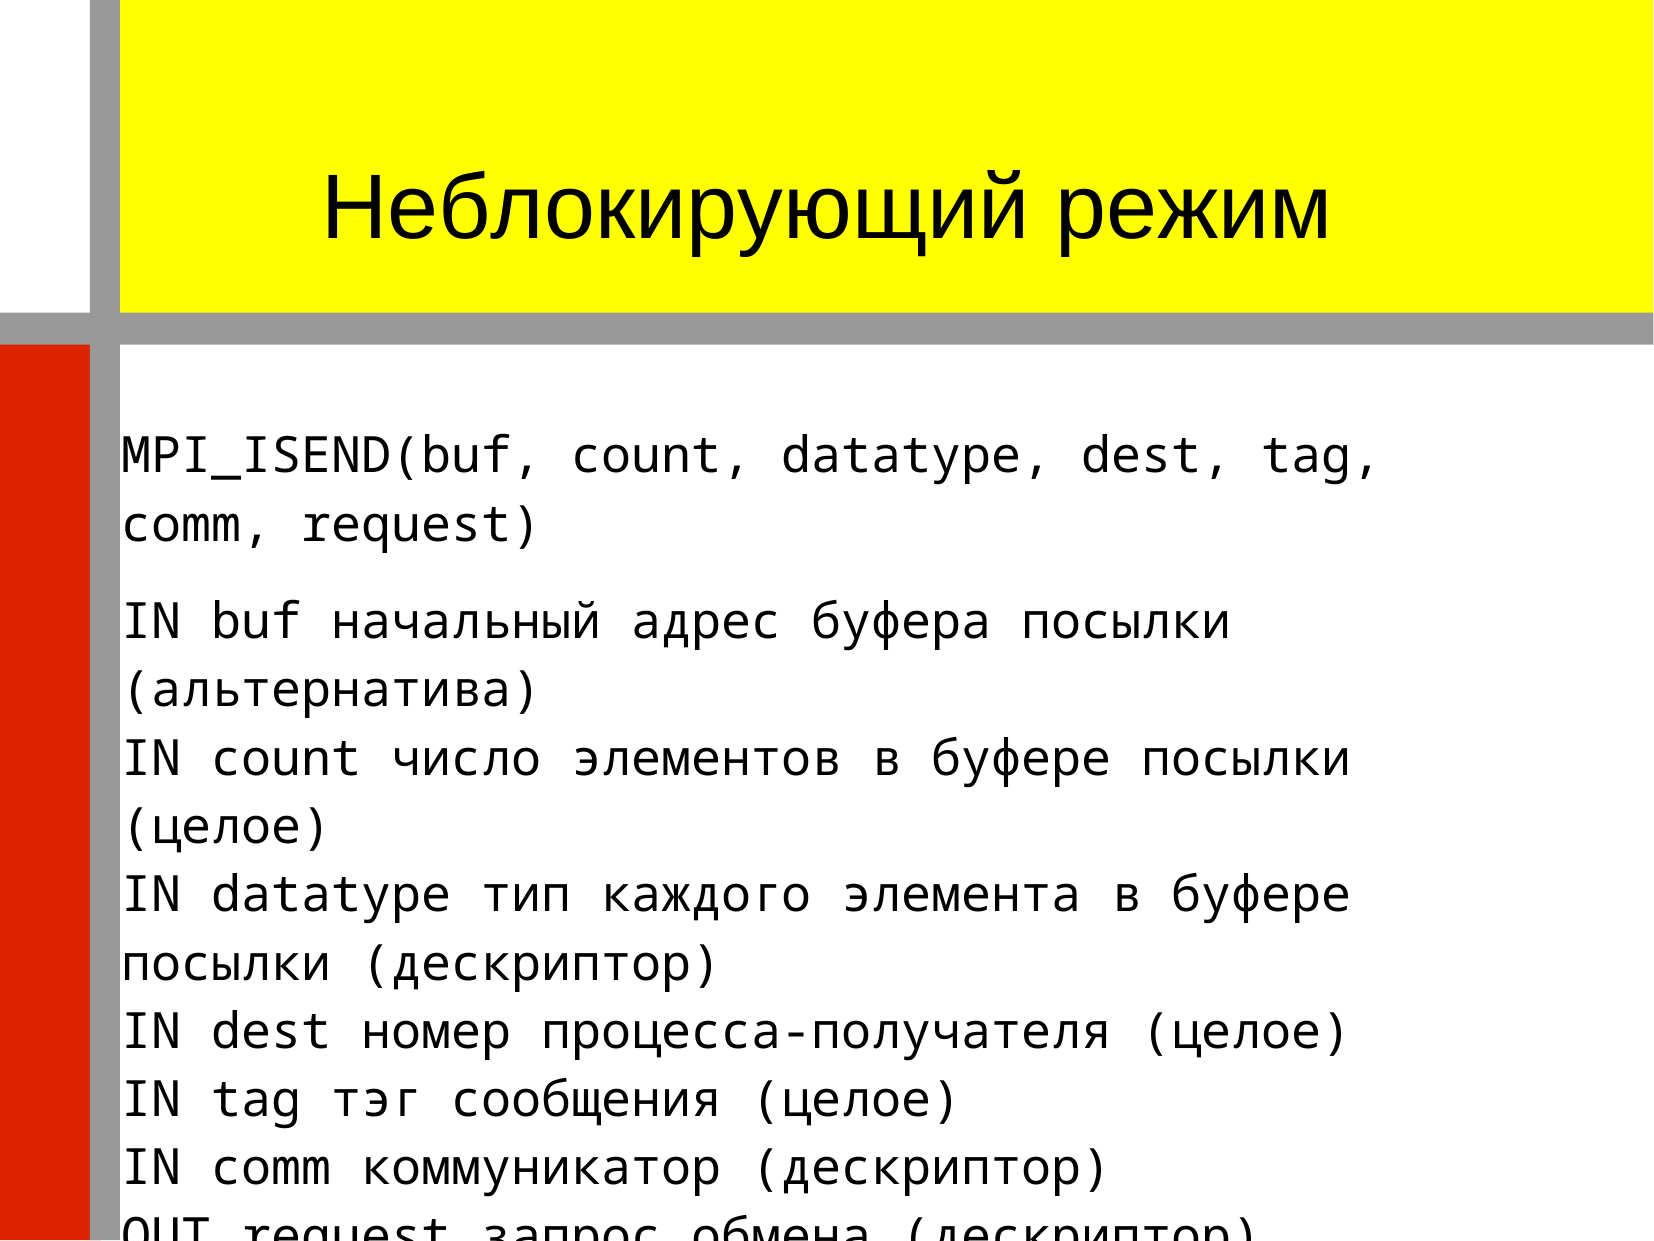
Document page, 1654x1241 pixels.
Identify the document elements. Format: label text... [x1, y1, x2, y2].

title Неблокирующий режим [121, 102, 1534, 311]
subtitle MPI_ISEND(buf, count, datatype, dest, tag, comm, request) IN buf начальный адрес буфера посылки (альтернатива) IN count число элементов в буфере посылки (целое) IN datatype тип каждого элемента в буфере посылки (дескриптор) IN dest номер процесса-получателя (целое) IN tag тэг сообщения (целое) IN comm коммуникатор (дескриптор) OUT request запрос обмена (дескриптор) [121, 390, 1534, 1241]
